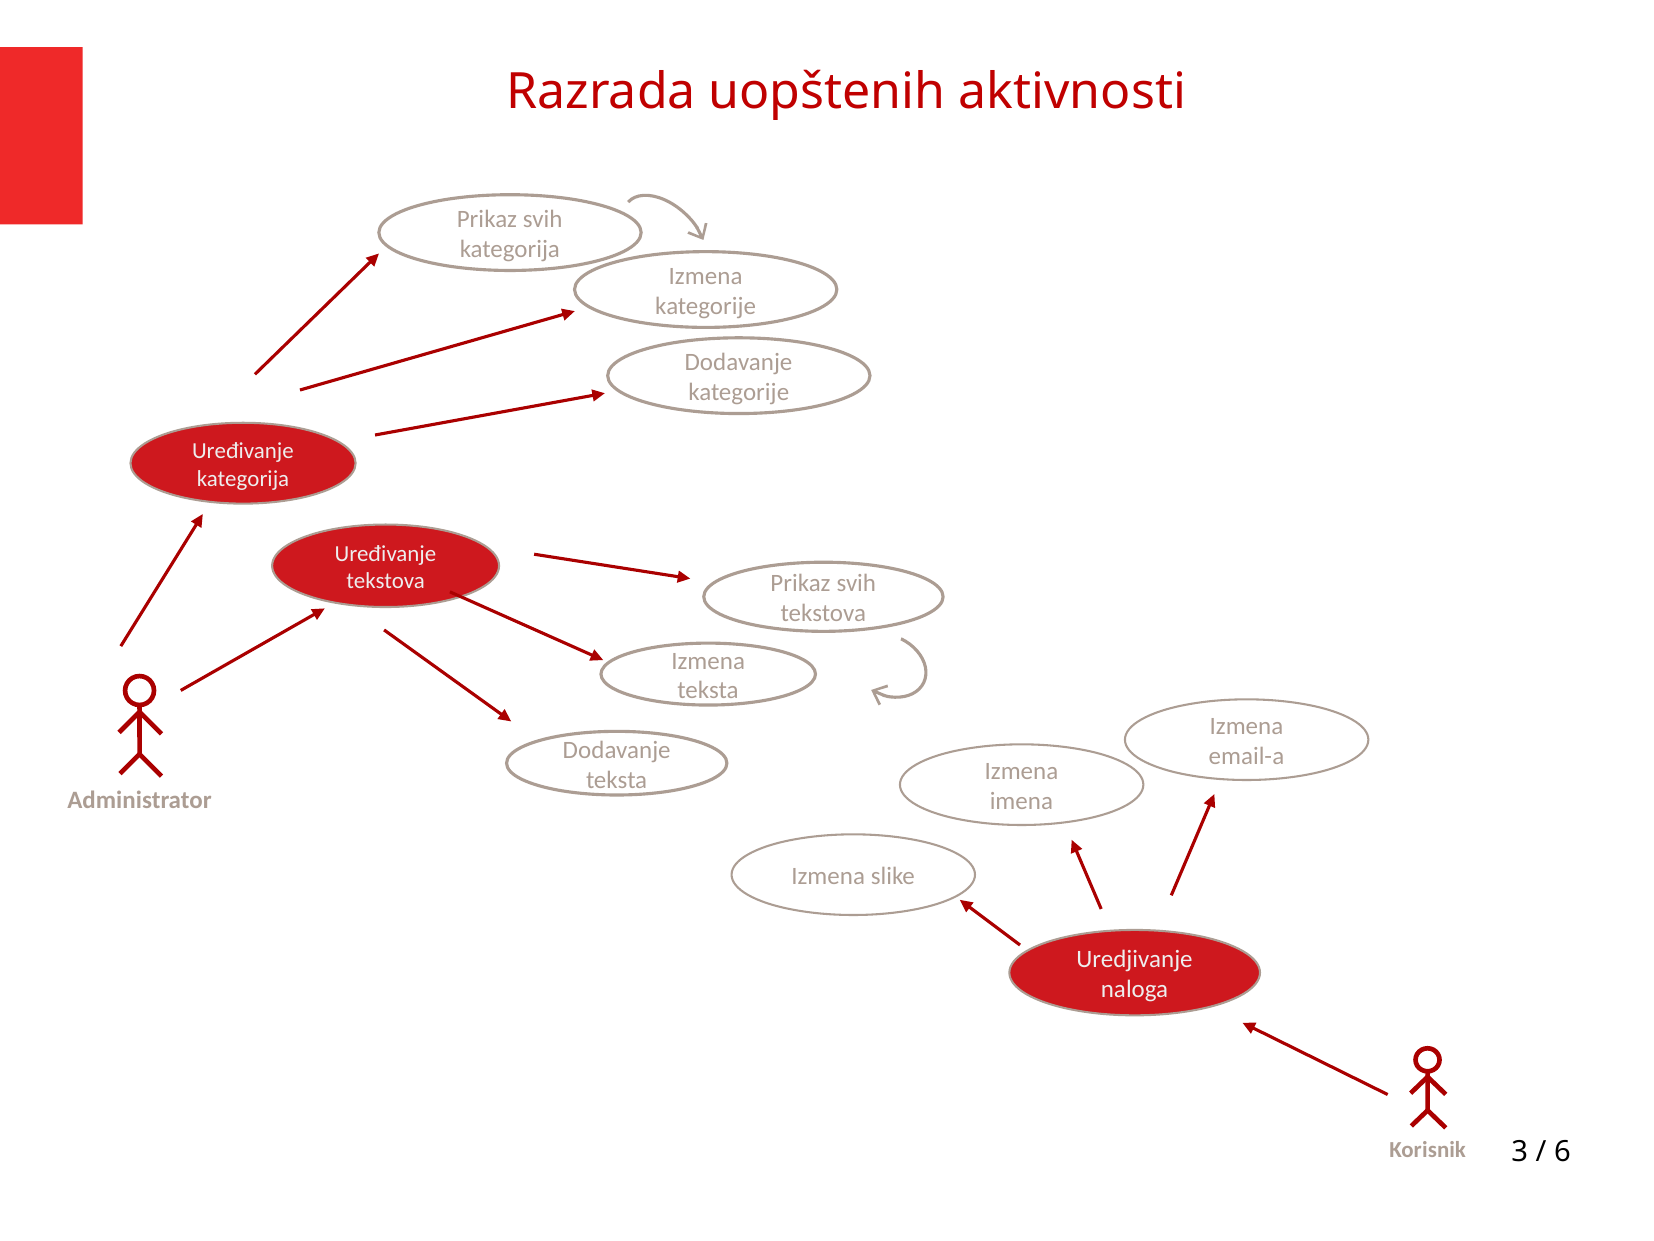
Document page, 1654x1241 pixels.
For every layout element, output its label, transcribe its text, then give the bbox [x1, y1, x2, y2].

text_box Uređivanje tekstova [272, 524, 500, 608]
text_box Izmena email-a [1124, 699, 1369, 781]
text_box Izmena kategorije [574, 251, 837, 328]
text_box Izmena imena [899, 744, 1144, 826]
text_box Dodavanje kategorije [607, 337, 871, 414]
text_box Korisnik [1350, 1127, 1506, 1170]
text_box Prikaz svih kategorija [378, 194, 642, 271]
text_box Izmena teksta [600, 643, 816, 706]
text_box Dodavanje teksta [506, 731, 727, 796]
text_box Izmena slike [731, 834, 976, 916]
title Razrada uopštenih aktivnosti [103, 58, 1591, 166]
text_box Uredjivanje naloga [1009, 929, 1261, 1016]
text_box Prikaz svih tekstova [703, 562, 944, 632]
text_box Uređivanje kategorija [130, 422, 356, 504]
text_box Administrator [45, 775, 234, 821]
